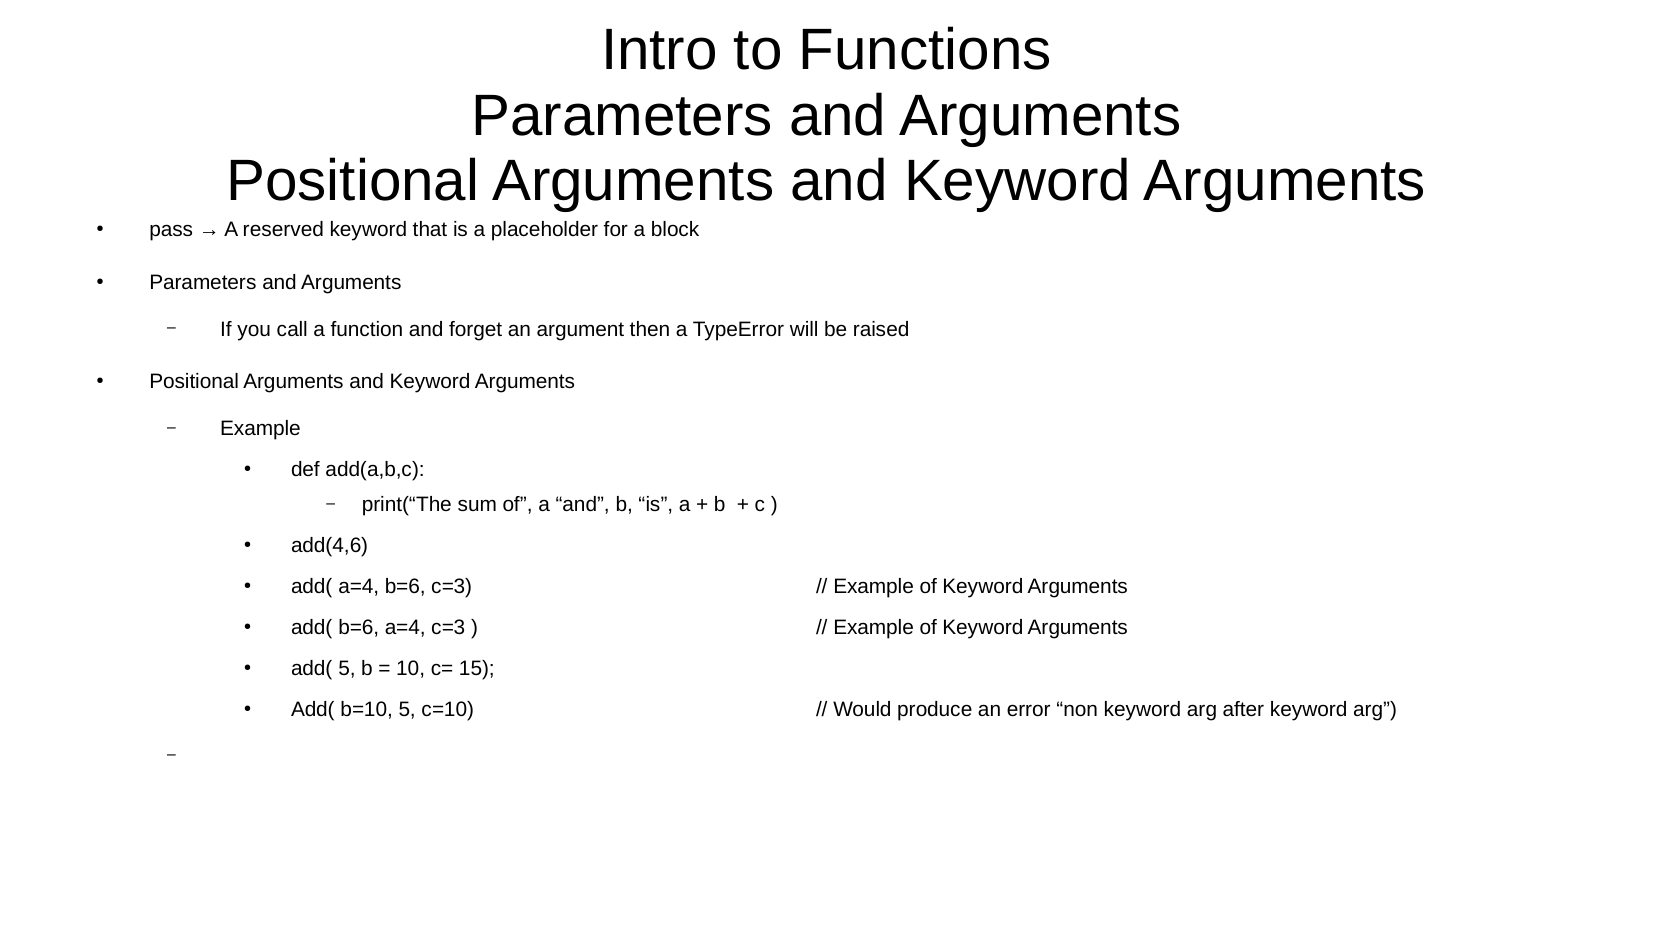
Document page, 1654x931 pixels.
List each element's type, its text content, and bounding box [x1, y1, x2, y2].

list pass → A reserved keyword that is a placeholder for a block Parameters and Arguments If you call a function and forget an argument then a TypeError will be raised Positional Arguments and Keyword Arguments Example def add(a,b,c): print(“The sum of”, a “and”, b, “is”, a + b + c ) add(4,6) add( a=4, b=6, c=3) // Example of Keyword Arguments add( b=6, a=4, c=3 ) // Example of Keyword Arguments add( 5, b = 10, c= 15); Add( b=10, 5, c=10) // Would produce an error “non keyword arg after keyword arg”) [78, 217, 1571, 916]
title Intro to Functions Parameters and Arguments Positional Arguments and Keyword Arguments [82, 17, 1571, 213]
